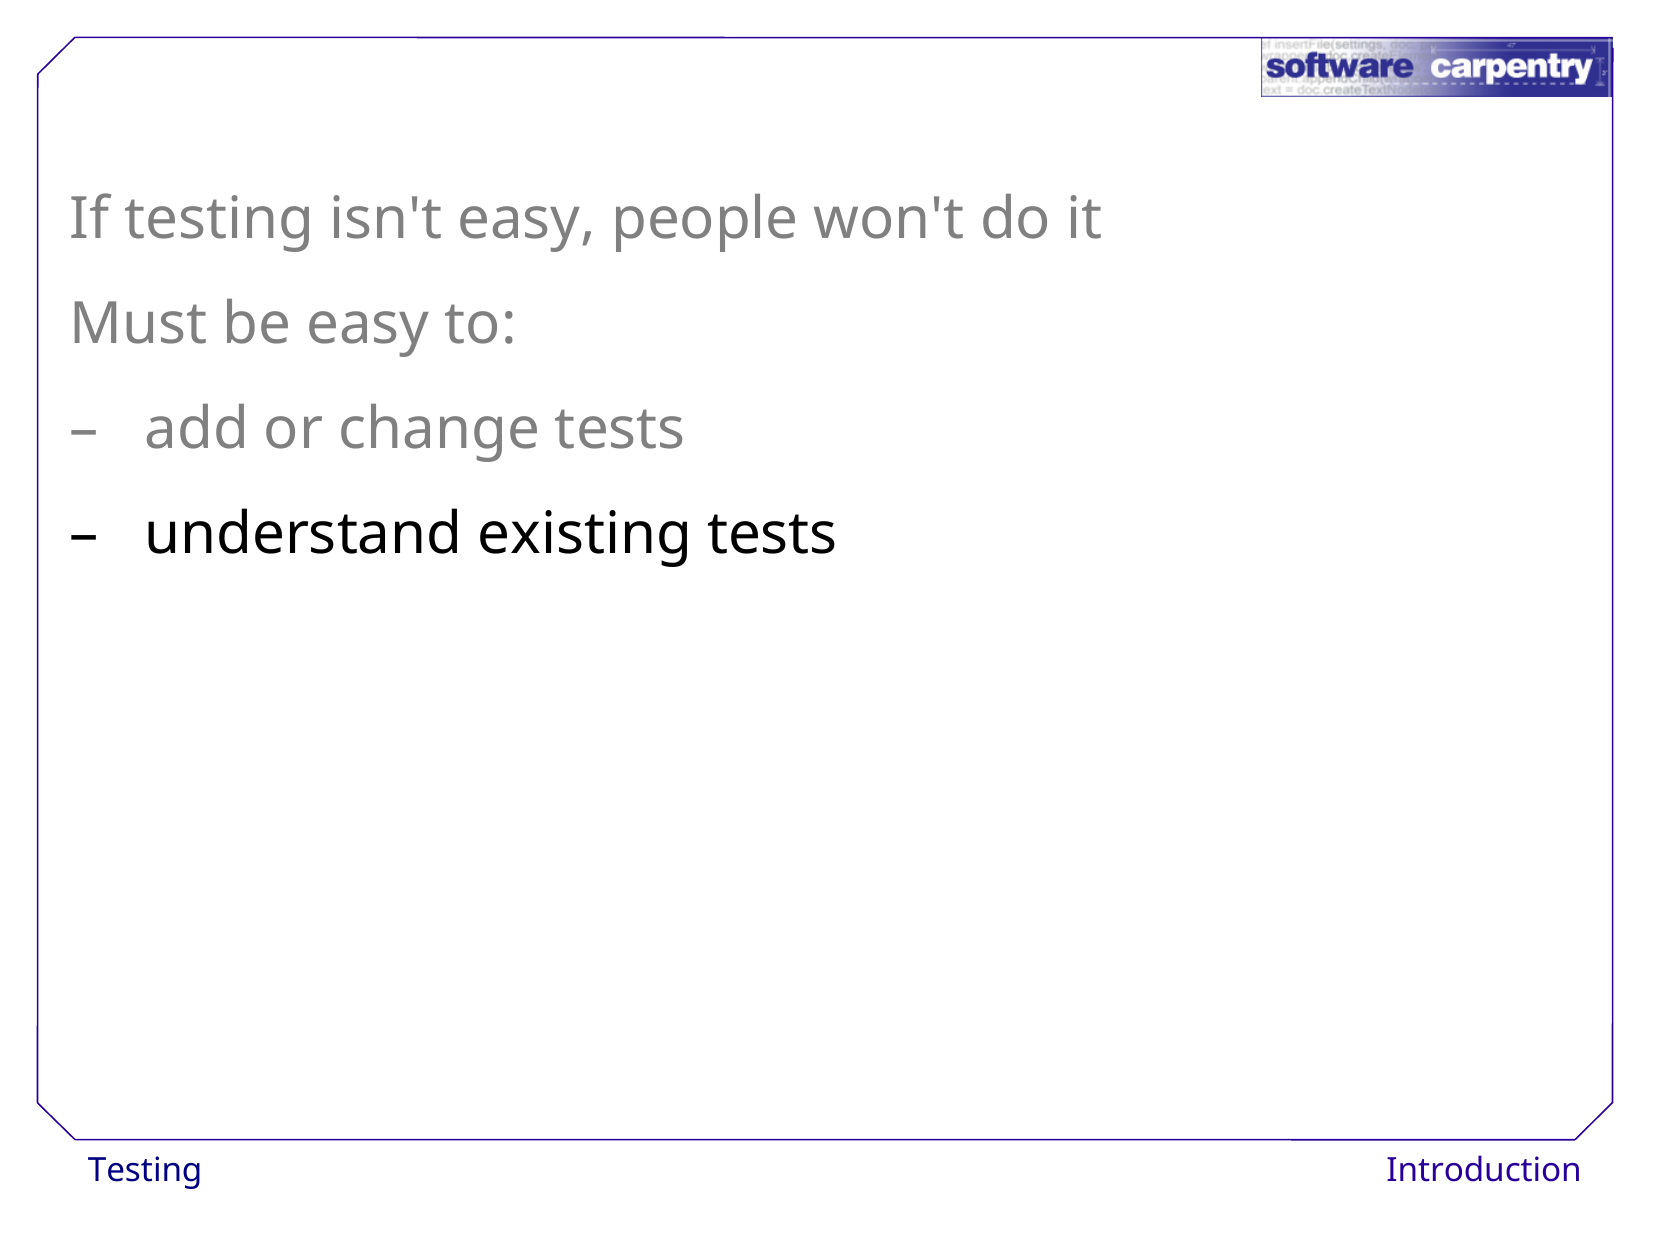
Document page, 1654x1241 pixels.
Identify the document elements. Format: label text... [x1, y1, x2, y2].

picture [1261, 39, 1613, 97]
text_box If testing isn't easy, people won't do it Must be easy to: – add or change tests – understand existing tests [54, 137, 1268, 574]
